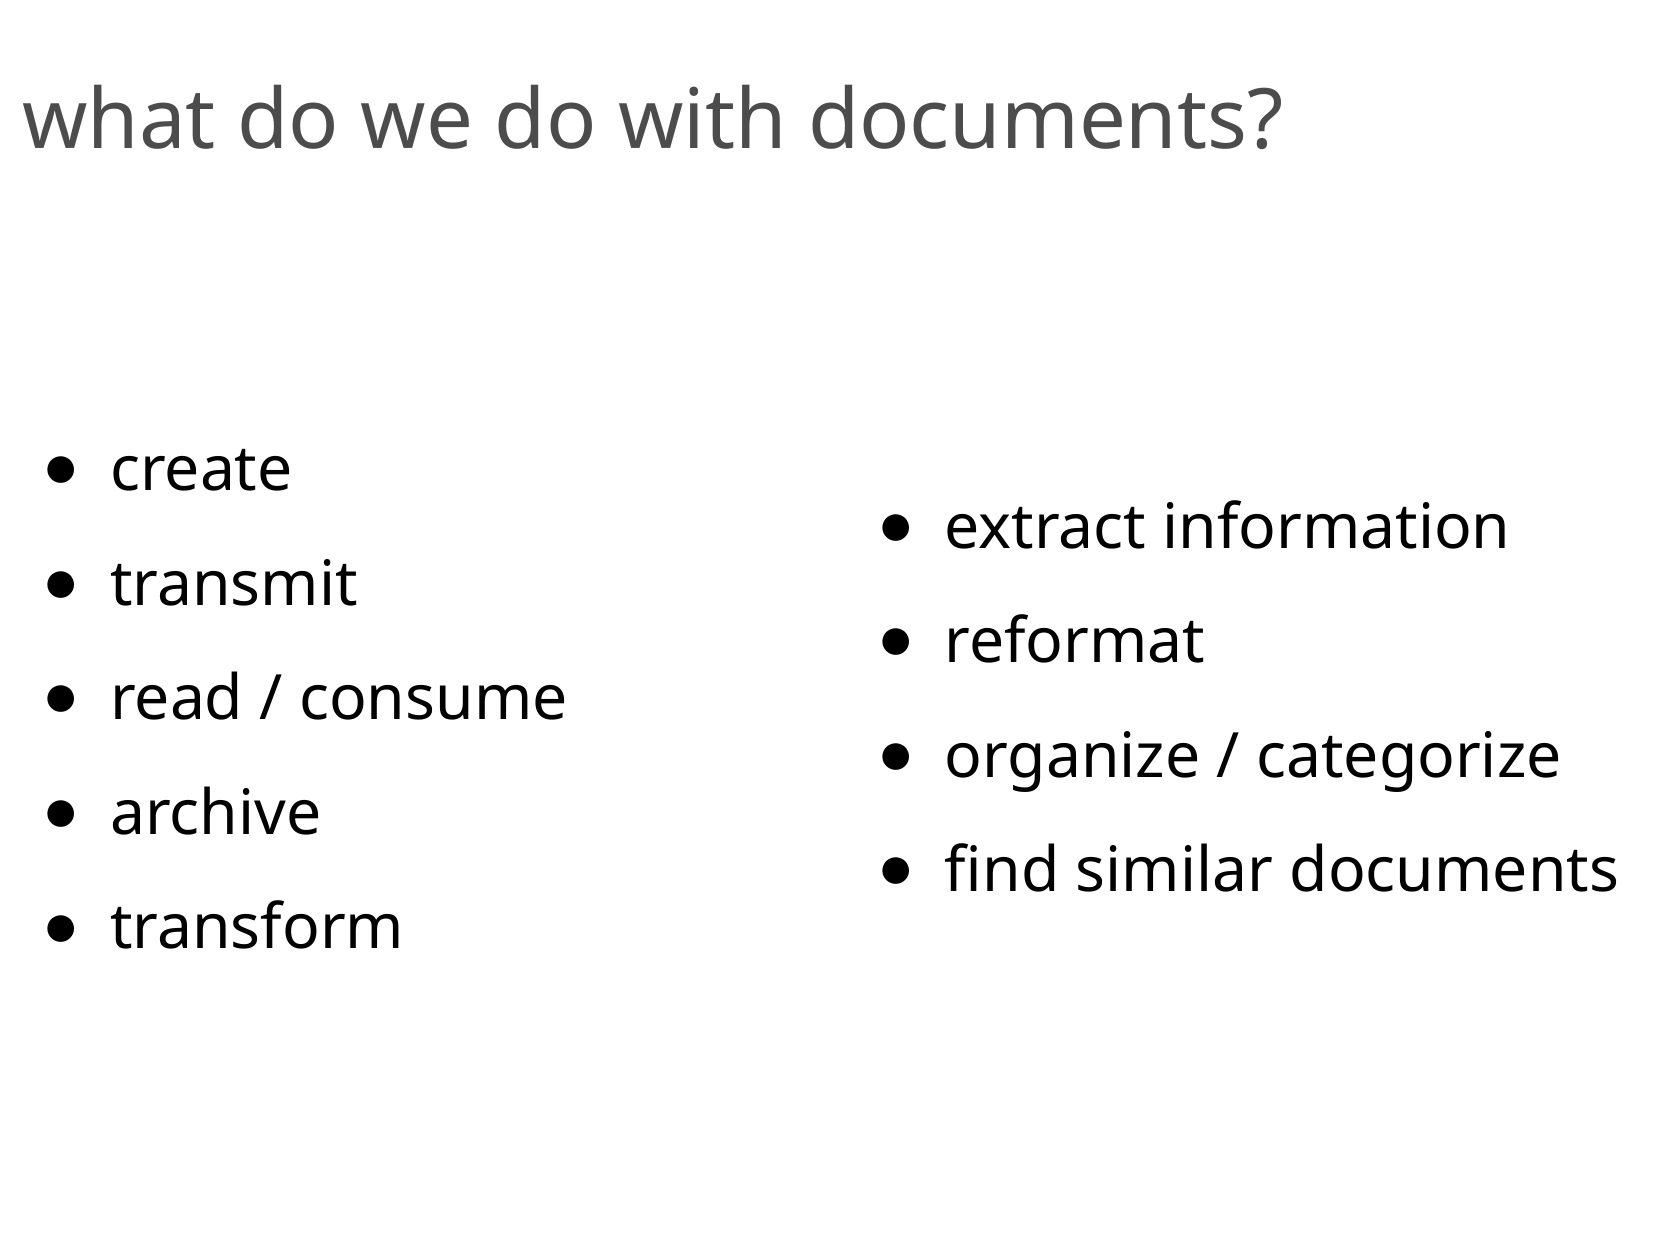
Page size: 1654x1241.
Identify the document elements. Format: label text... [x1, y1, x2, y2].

list create transmit read / consume archive transform [25, 225, 820, 1166]
title what do we do with documents? [22, 19, 1654, 213]
list extract information reformat organize / categorize find similar documents [859, 226, 1654, 1166]
